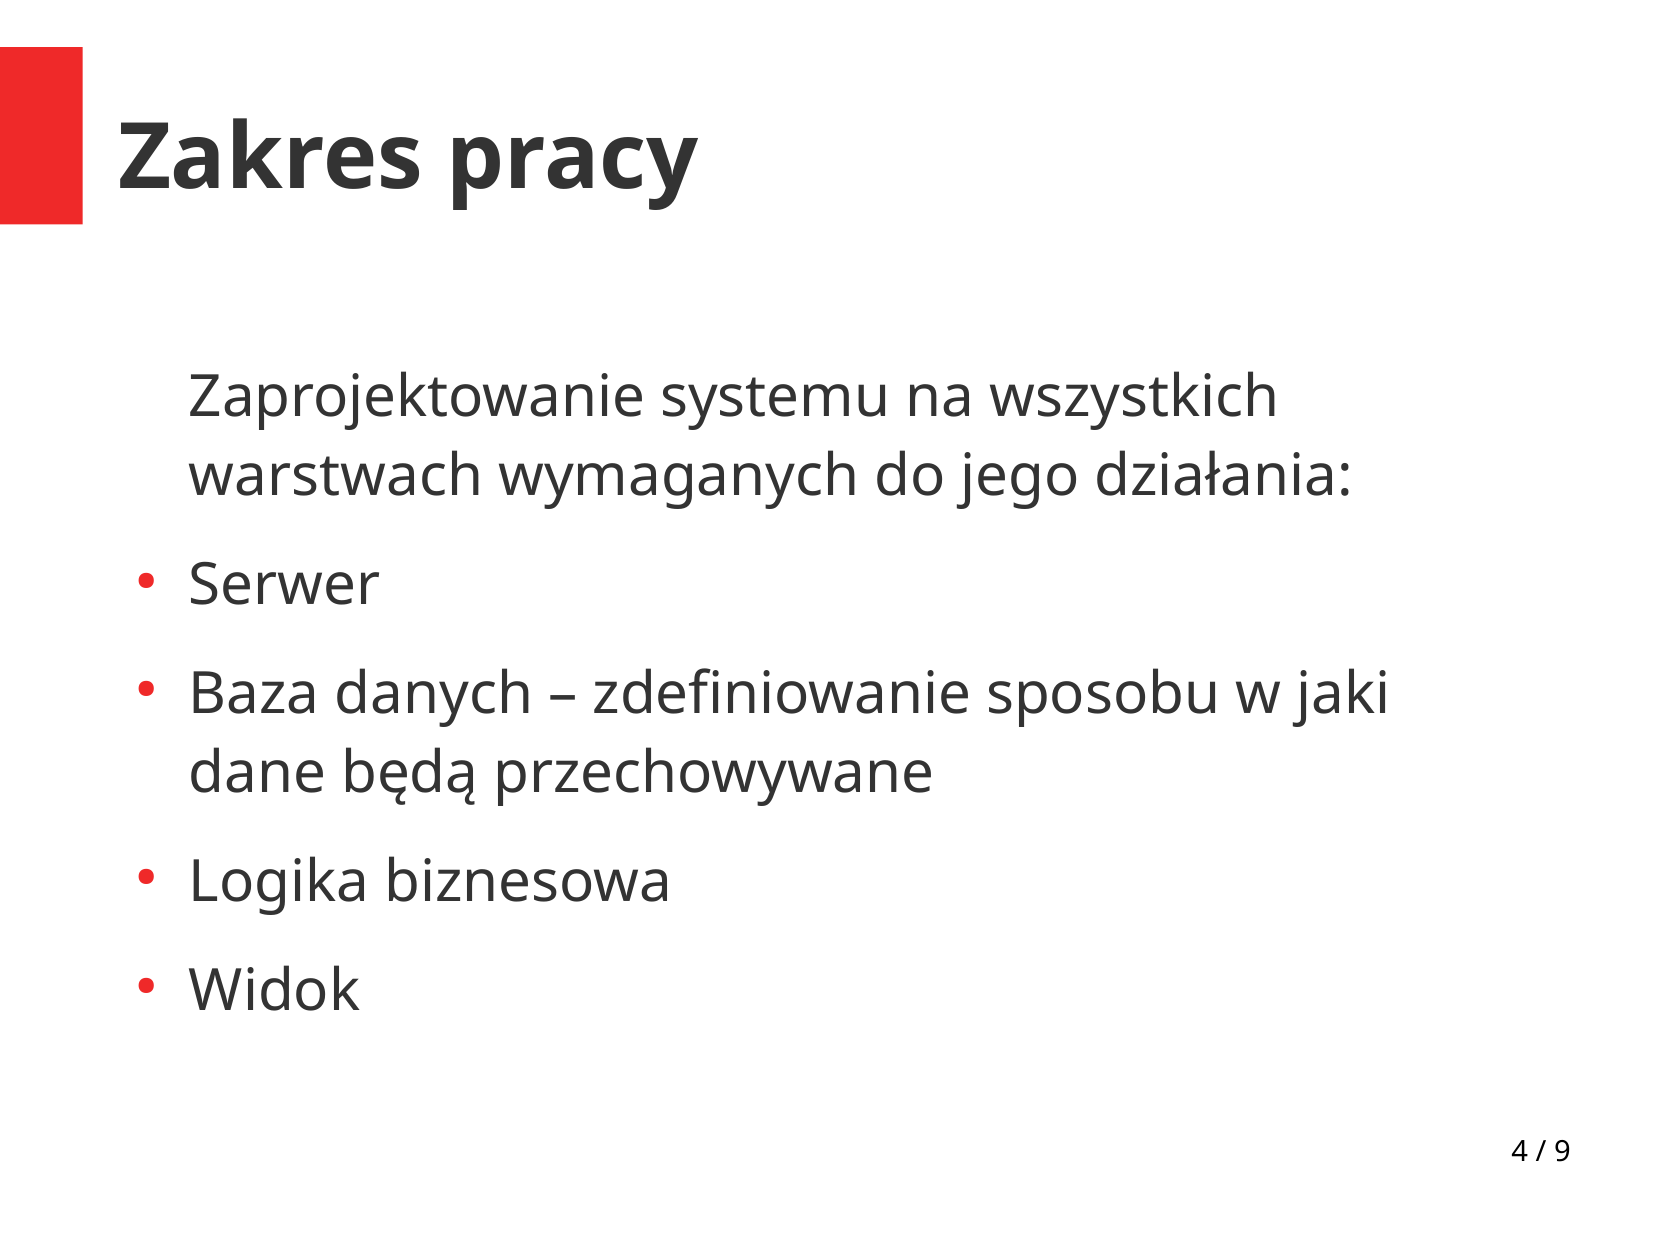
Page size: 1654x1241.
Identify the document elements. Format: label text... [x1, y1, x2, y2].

title Zakres pracy [118, 49, 1571, 257]
list Zaprojektowanie systemu na wszystkich warstwach wymaganych do jego działania: Serwer Baza danych – zdefiniowanie sposobu w jaki dane będą przechowywane Logika biznesowa Widok [118, 354, 1536, 1074]
